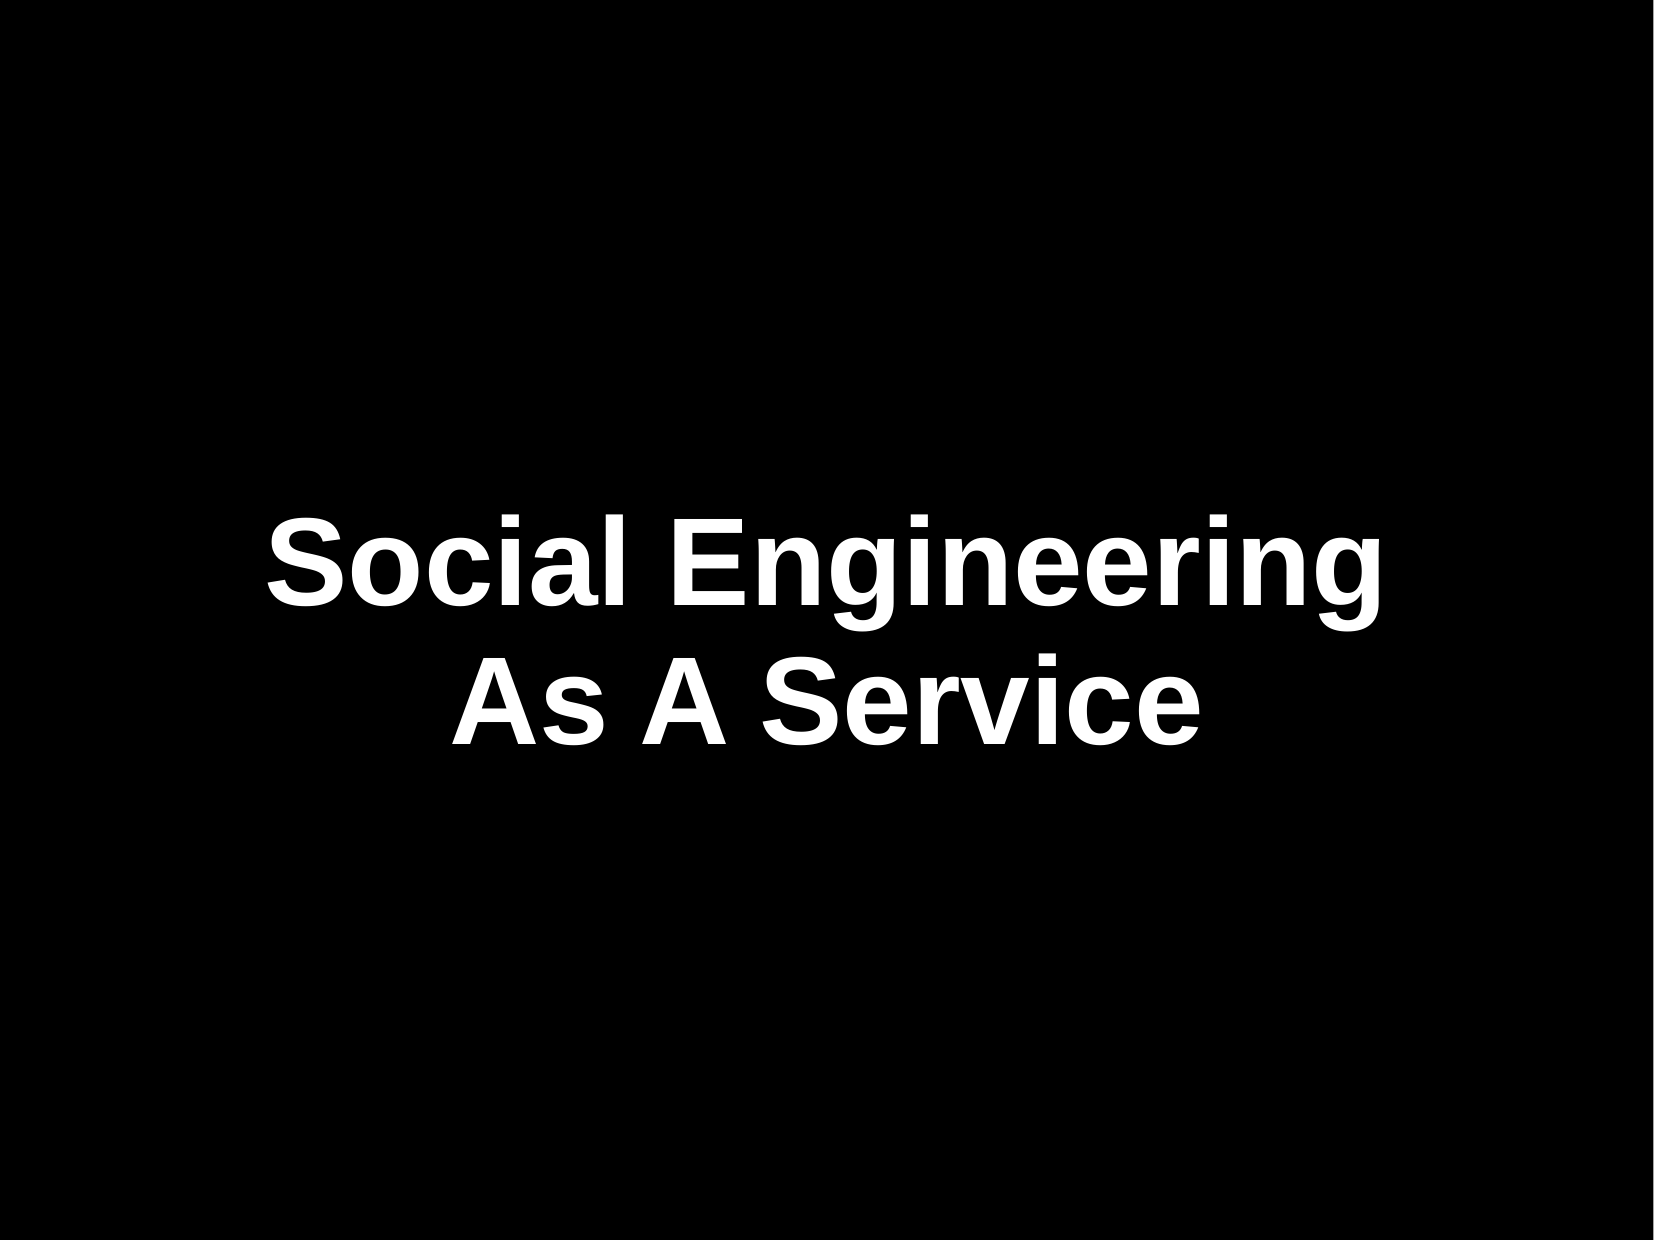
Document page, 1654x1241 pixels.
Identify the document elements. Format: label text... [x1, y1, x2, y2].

text_box Social Engineering As A Service [248, 484, 1406, 826]
